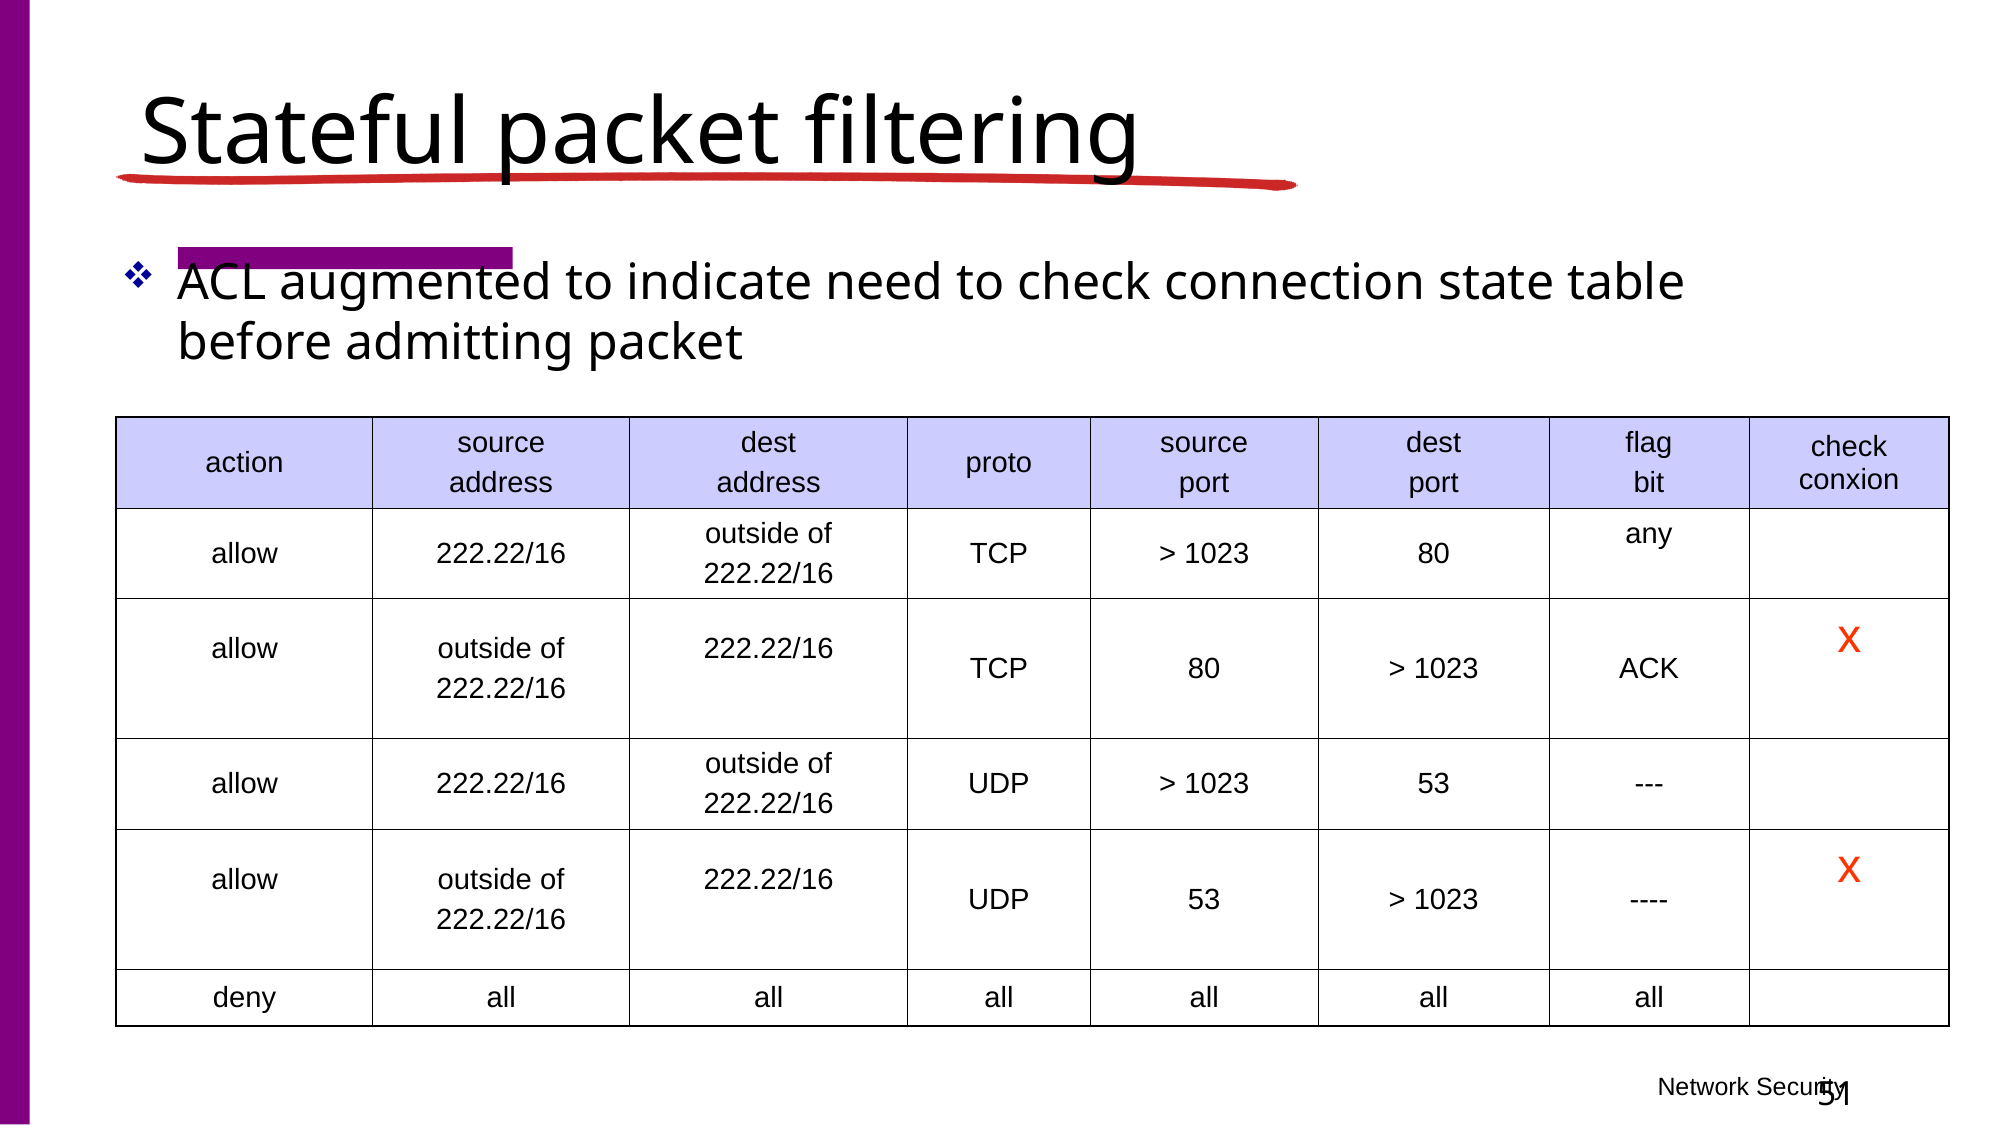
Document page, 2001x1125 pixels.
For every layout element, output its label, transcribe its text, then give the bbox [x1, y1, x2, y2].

table_cell deny [117, 996, 372, 1025]
table_header check conxion [1750, 418, 1948, 508]
table_cell all [630, 996, 907, 1025]
table_cell all [373, 996, 629, 1025]
table_cell x [1750, 830, 1948, 969]
text_box ACL augmented to indicate need to check connection state table before admitting packet [106, 242, 1750, 996]
table_cell all [1550, 996, 1749, 1025]
text_box Network Security [1016, 1062, 1862, 1114]
table_cell all [908, 996, 1090, 1025]
table_cell [1750, 509, 1948, 598]
table_cell all [1319, 996, 1549, 1025]
table_cell x [1750, 599, 1948, 738]
title Stateful packet filtering [89, 32, 1790, 221]
table_cell [1750, 739, 1948, 829]
table_cell [1750, 970, 1948, 1025]
table_cell all [1091, 996, 1318, 1025]
